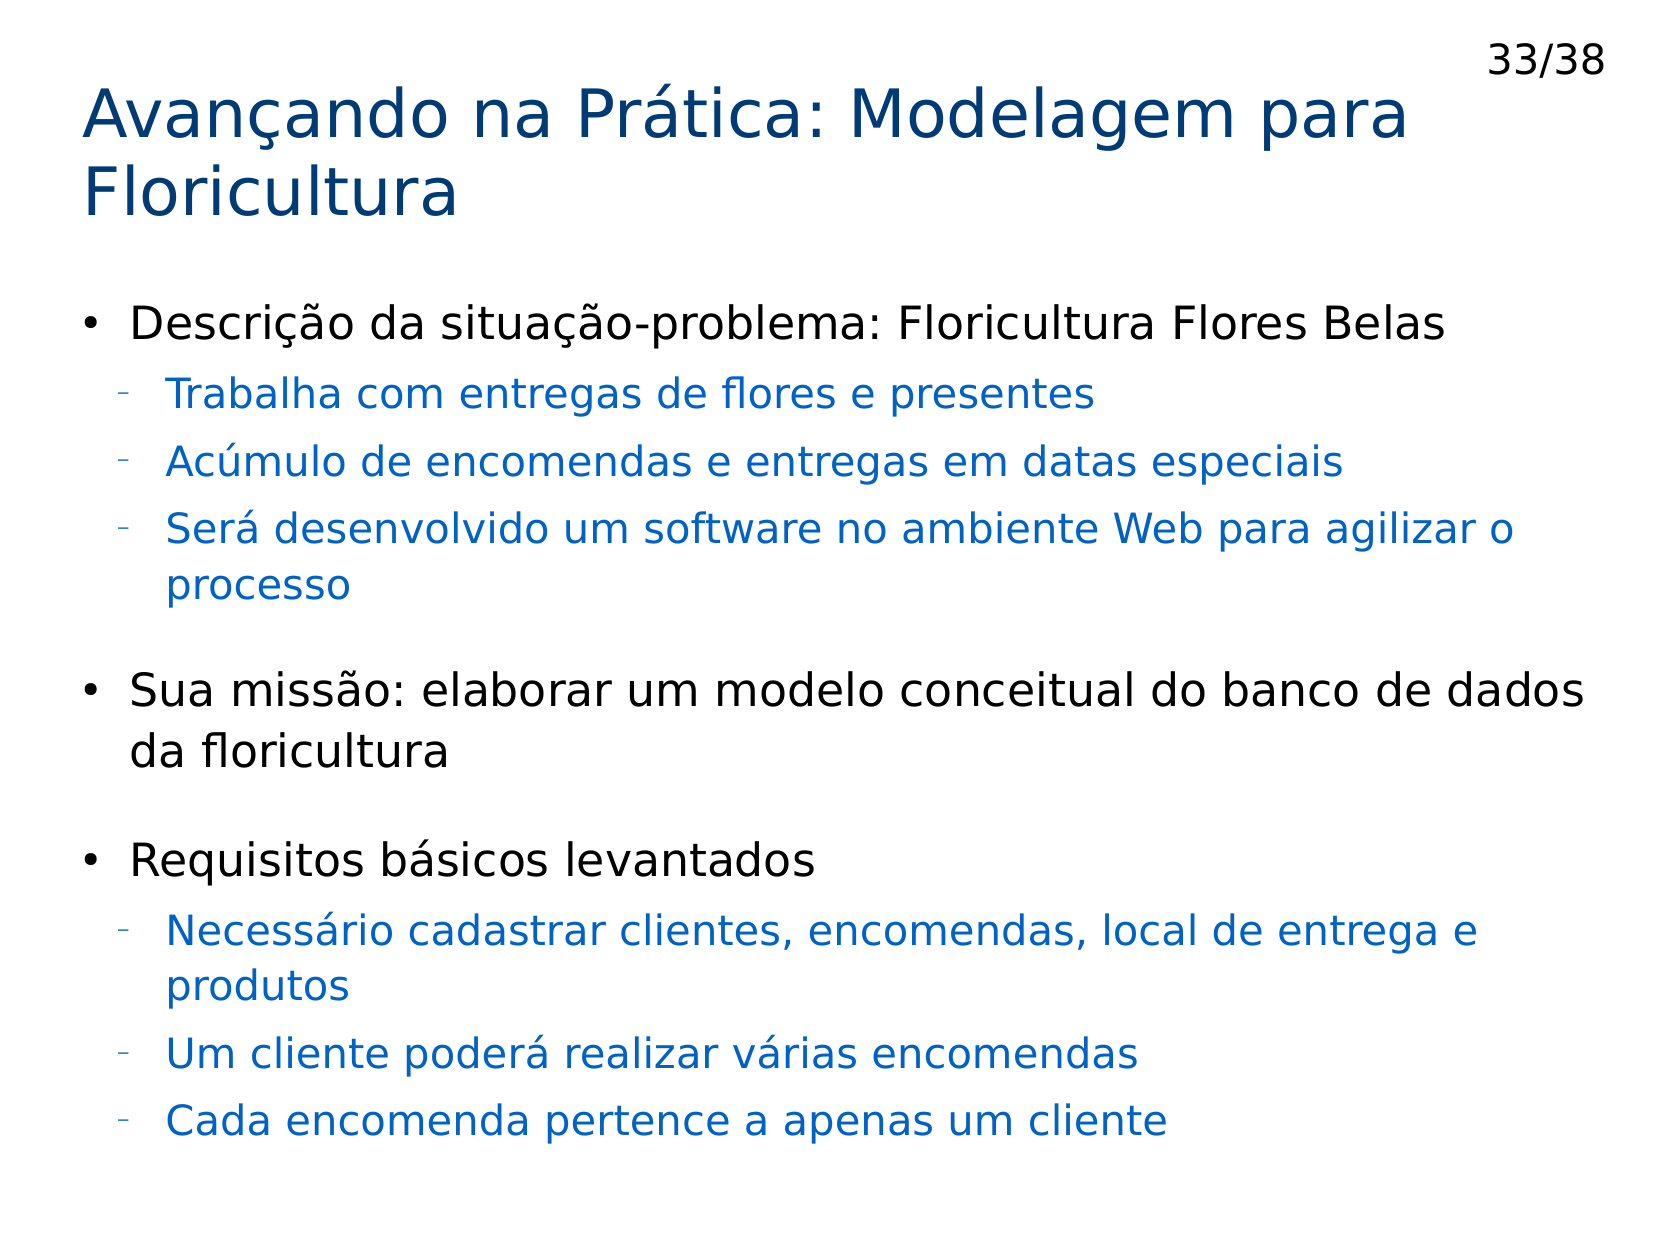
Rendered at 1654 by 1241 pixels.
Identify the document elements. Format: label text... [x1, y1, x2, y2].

list Descrição da situação-problema: Floricultura Flores Belas Trabalha com entregas de flores e presentes Acúmulo de encomendas e entregas em datas especiais Será desenvolvido um software no ambiente Web para agilizar o processo Sua missão: elaborar um modelo conceitual do banco de dados da floricultura Requisitos básicos levantados Necessário cadastrar clientes, encomendas, local de entrega e produtos Um cliente poderá realizar várias encomendas Cada encomenda pertence a apenas um cliente [82, 289, 1636, 1224]
title Avançando na Prática: Modelagem para Floricultura [82, 75, 1571, 231]
